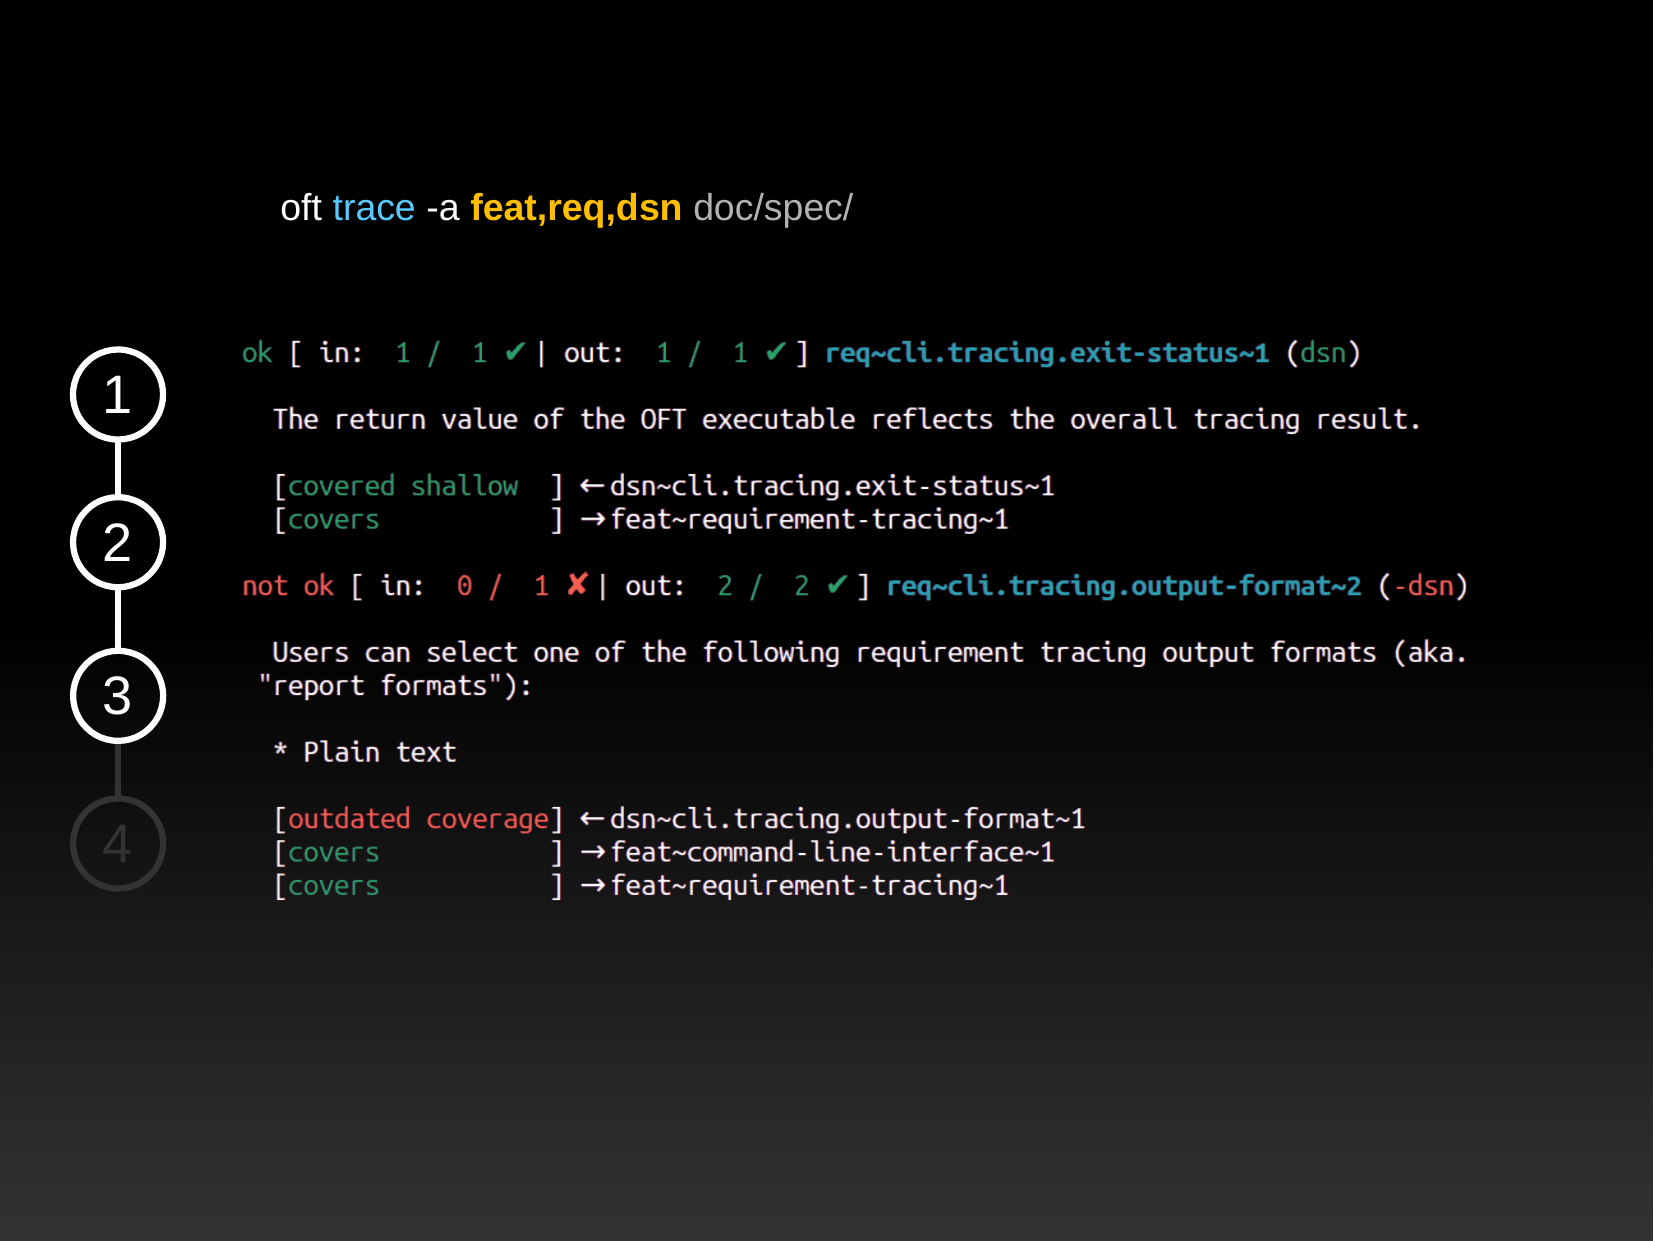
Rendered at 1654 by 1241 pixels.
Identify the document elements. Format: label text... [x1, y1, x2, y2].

picture [242, 328, 1478, 917]
text_box 3 [73, 650, 164, 741]
text_box 1 [72, 349, 164, 440]
text_box 4 [73, 798, 164, 889]
text_box 2 [73, 497, 164, 588]
text_box oft trace -a feat,req,dsn doc/spec/ [265, 179, 1394, 237]
